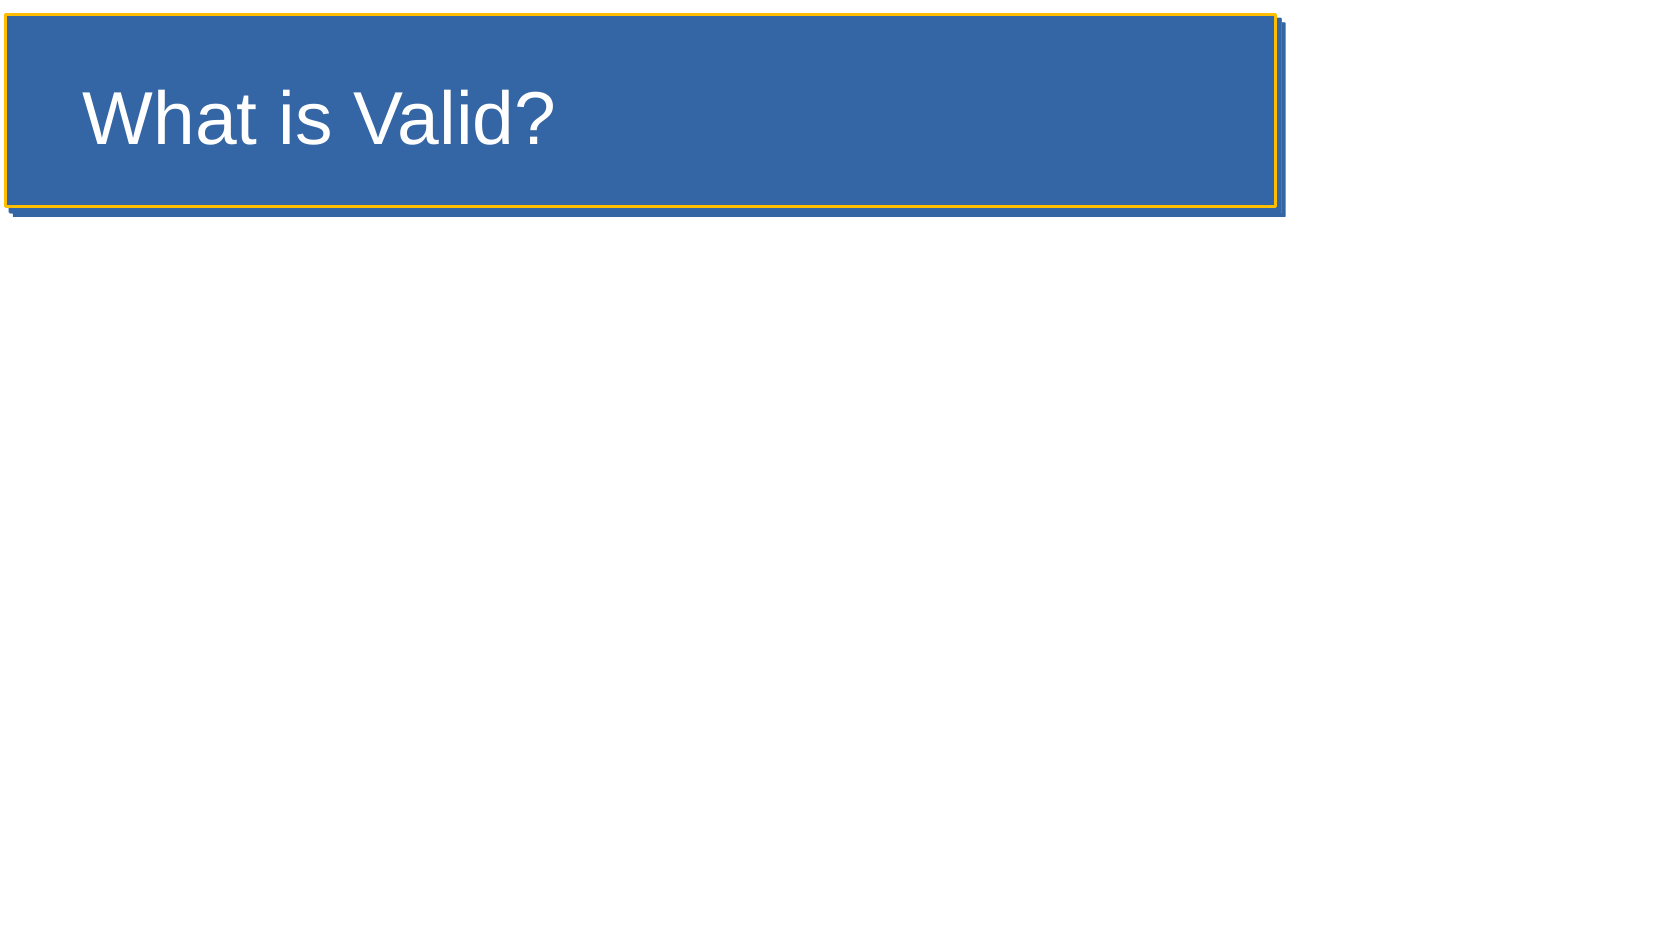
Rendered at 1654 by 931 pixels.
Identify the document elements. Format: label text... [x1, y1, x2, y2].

title What is Valid? [82, 44, 1235, 192]
